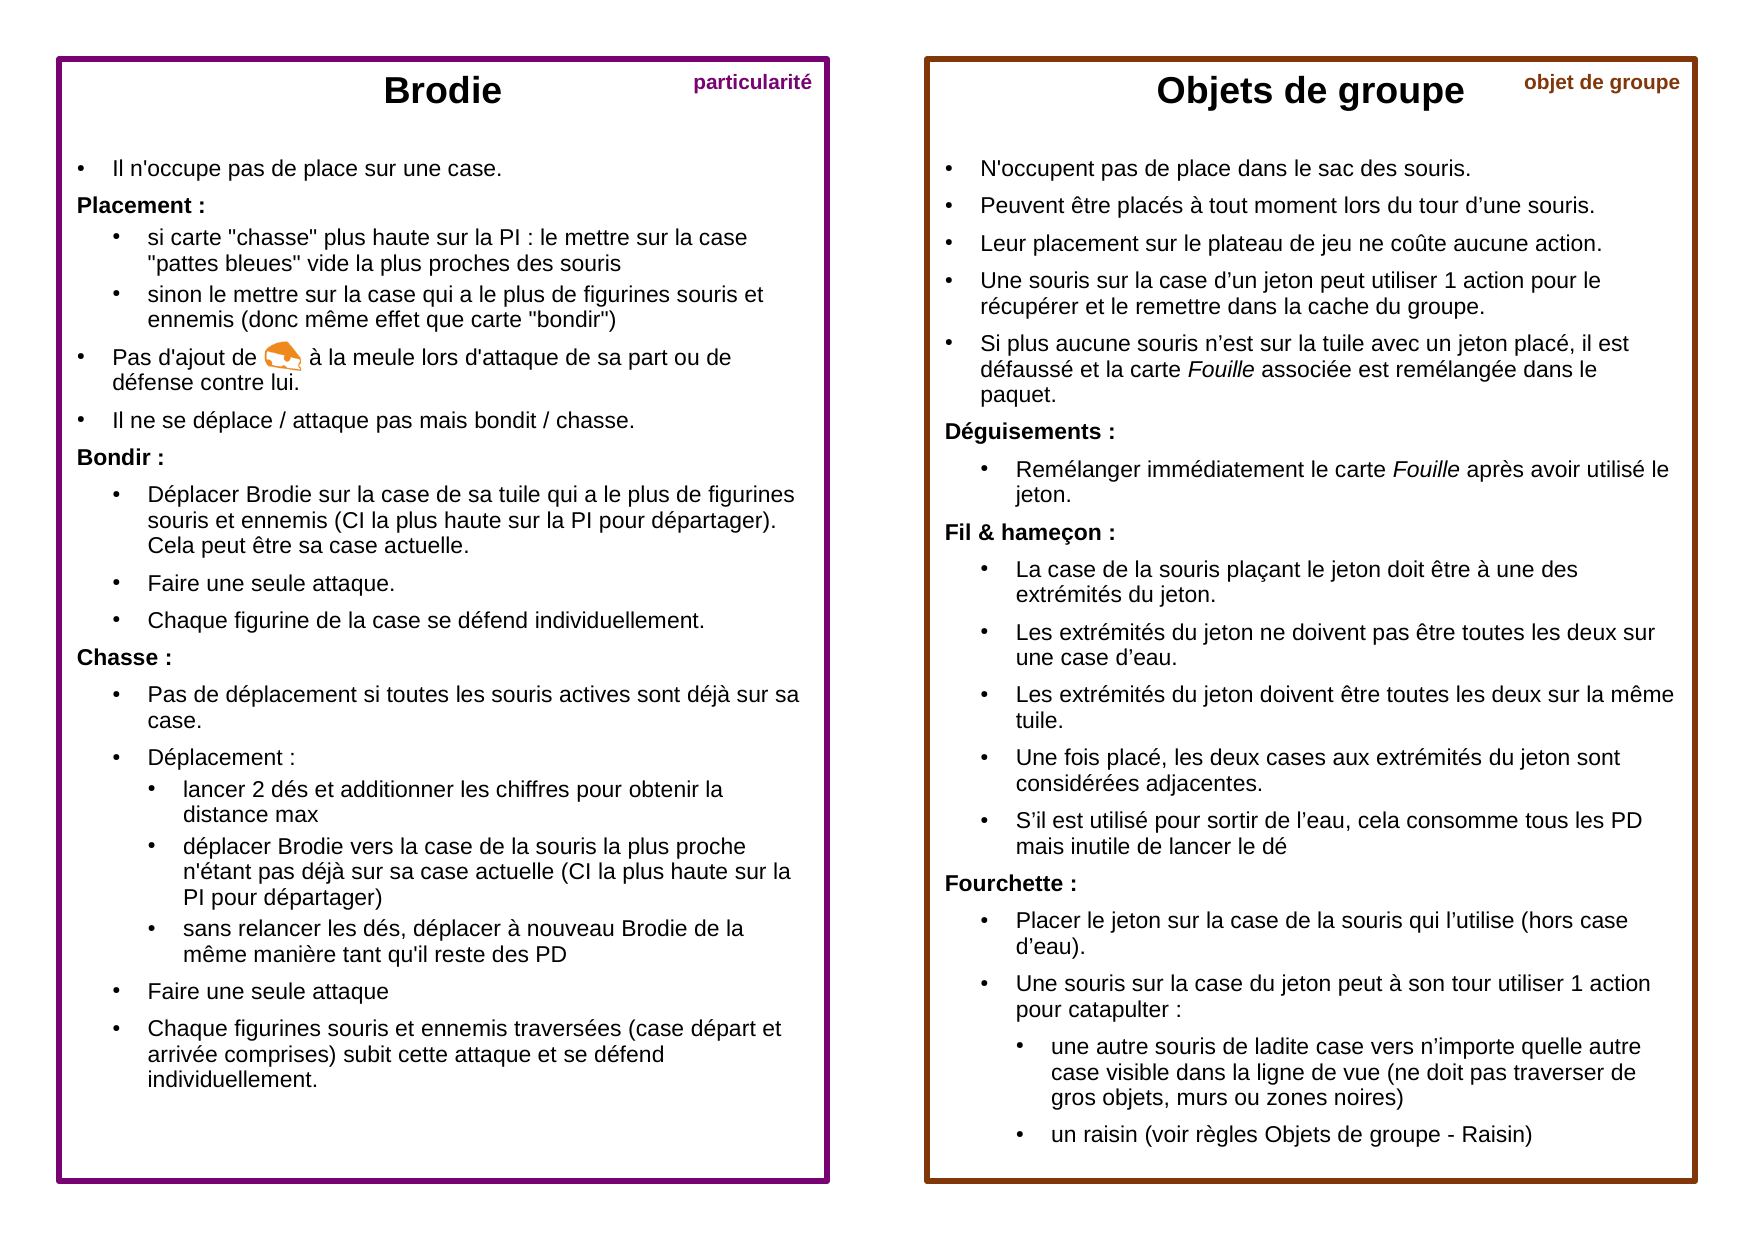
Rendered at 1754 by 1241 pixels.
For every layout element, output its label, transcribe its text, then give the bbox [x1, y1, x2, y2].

picture [262, 338, 305, 373]
text_box Objets de groupe N'occupent pas de place dans le sac des souris. Peuvent être placés à tout moment lors du tour d’une souris. Leur placement sur le plateau de jeu ne coûte aucune action. Une souris sur la case d’un jeton peut utiliser 1 action pour le récupérer et le remettre dans la cache du groupe. Si plus aucune souris n’est sur la tuile avec un jeton placé, il est défaussé et la carte Fouille associée est remélangée dans le paquet. Déguisements : Remélanger immédiatement le carte Fouille après avoir utilisé le jeton. Fil & hameçon : La case de la souris plaçant le jeton doit être à une des extrémités du jeton. Les extrémités du jeton ne doivent pas être toutes les deux sur une case d’eau. Les extrémités du jeton doivent être toutes les deux sur la même tuile. Une fois placé, les deux cases aux extrémités du jeton sont considérées adjacentes. S’il est utilisé pour sortir de l’eau, cela consomme tous les PD mais inutile de lancer le dé Fourchette : Placer le jeton sur la case de la souris qui l’utilise (hors case d’eau). Une souris sur la case du jeton peut à son tour utiliser 1 action pour catapulter : une autre souris de ladite case vers n’importe quelle autre case visible dans la ligne de vue (ne doit pas traverser de gros objets, murs ou zones noires) un raisin (voir règles Objets de groupe - Raisin) [927, 59, 1695, 1182]
text_box Brodie Il n'occupe pas de place sur une case. Placement : si carte "chasse" plus haute sur la PI : le mettre sur la case "pattes bleues" vide la plus proches des souris sinon le mettre sur la case qui a le plus de figurines souris et ennemis (donc même effet que carte "bondir") Pas d'ajout de à la meule lors d'attaque de sa part ou de défense contre lui. Il ne se déplace / attaque pas mais bondit / chasse. Bondir : Déplacer Brodie sur la case de sa tuile qui a le plus de figurines souris et ennemis (CI la plus haute sur la PI pour départager). Cela peut être sa case actuelle. Faire une seule attaque. Chaque figurine de la case se défend individuellement. Chasse : Pas de déplacement si toutes les souris actives sont déjà sur sa case. Déplacement : lancer 2 dés et additionner les chiffres pour obtenir la distance max déplacer Brodie vers la case de la souris la plus proche n'étant pas déjà sur sa case actuelle (CI la plus haute sur la PI pour départager) sans relancer les dés, déplacer à nouveau Brodie de la même manière tant qu'il reste des PD Faire une seule attaque Chaque figurines souris et ennemis traversées (case départ et arrivée comprises) subit cette attaque et se défend individuellement. [59, 59, 827, 1182]
text_box particularité [649, 59, 827, 107]
text_box objet de groupe [1517, 59, 1695, 107]
